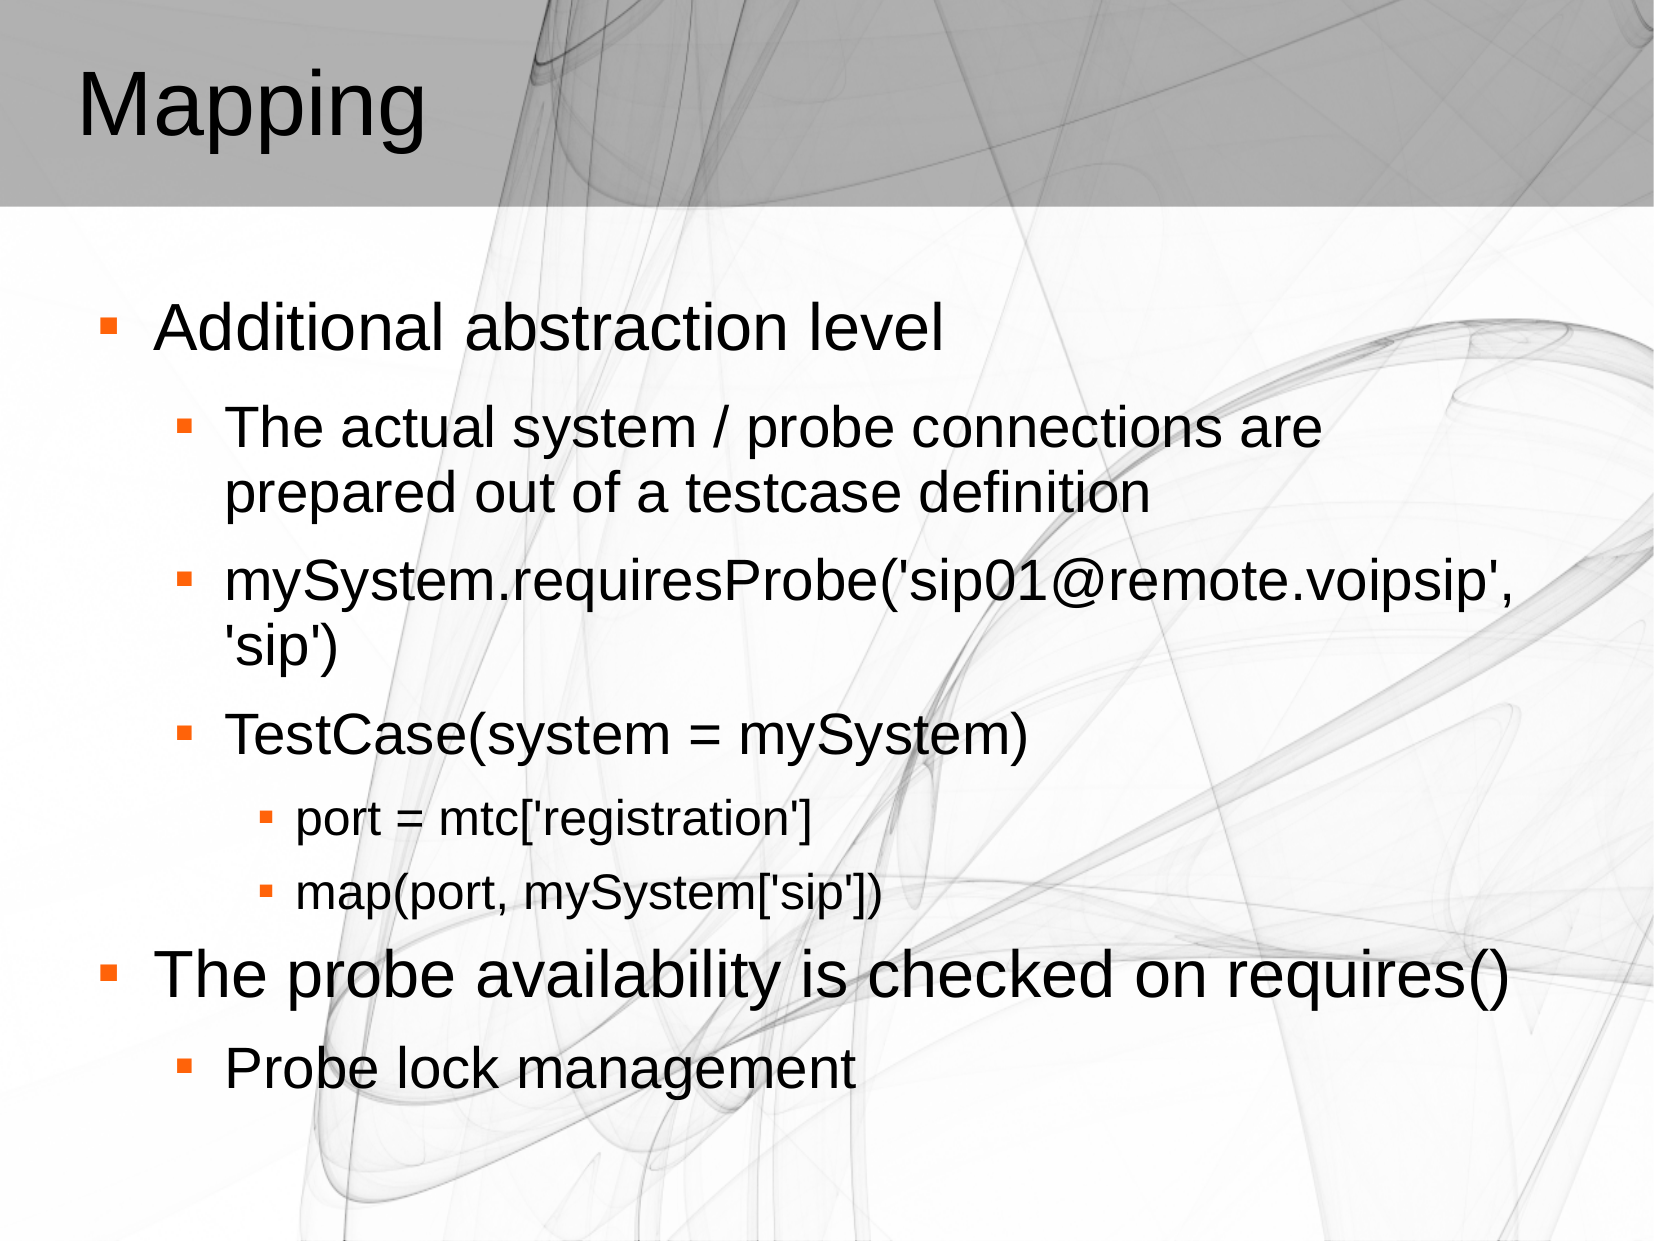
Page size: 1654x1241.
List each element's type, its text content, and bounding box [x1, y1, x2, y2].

title Mapping [76, 7, 1565, 200]
list Additional abstraction level The actual system / probe connections are prepared out of a testcase definition mySystem.requiresProbe('sip01@remote.voipsip', 'sip') TestCase(system = mySystem) port = mtc['registration'] map(port, mySystem['sip']) The probe availability is checked on requires() Probe lock management [82, 290, 1571, 1101]
